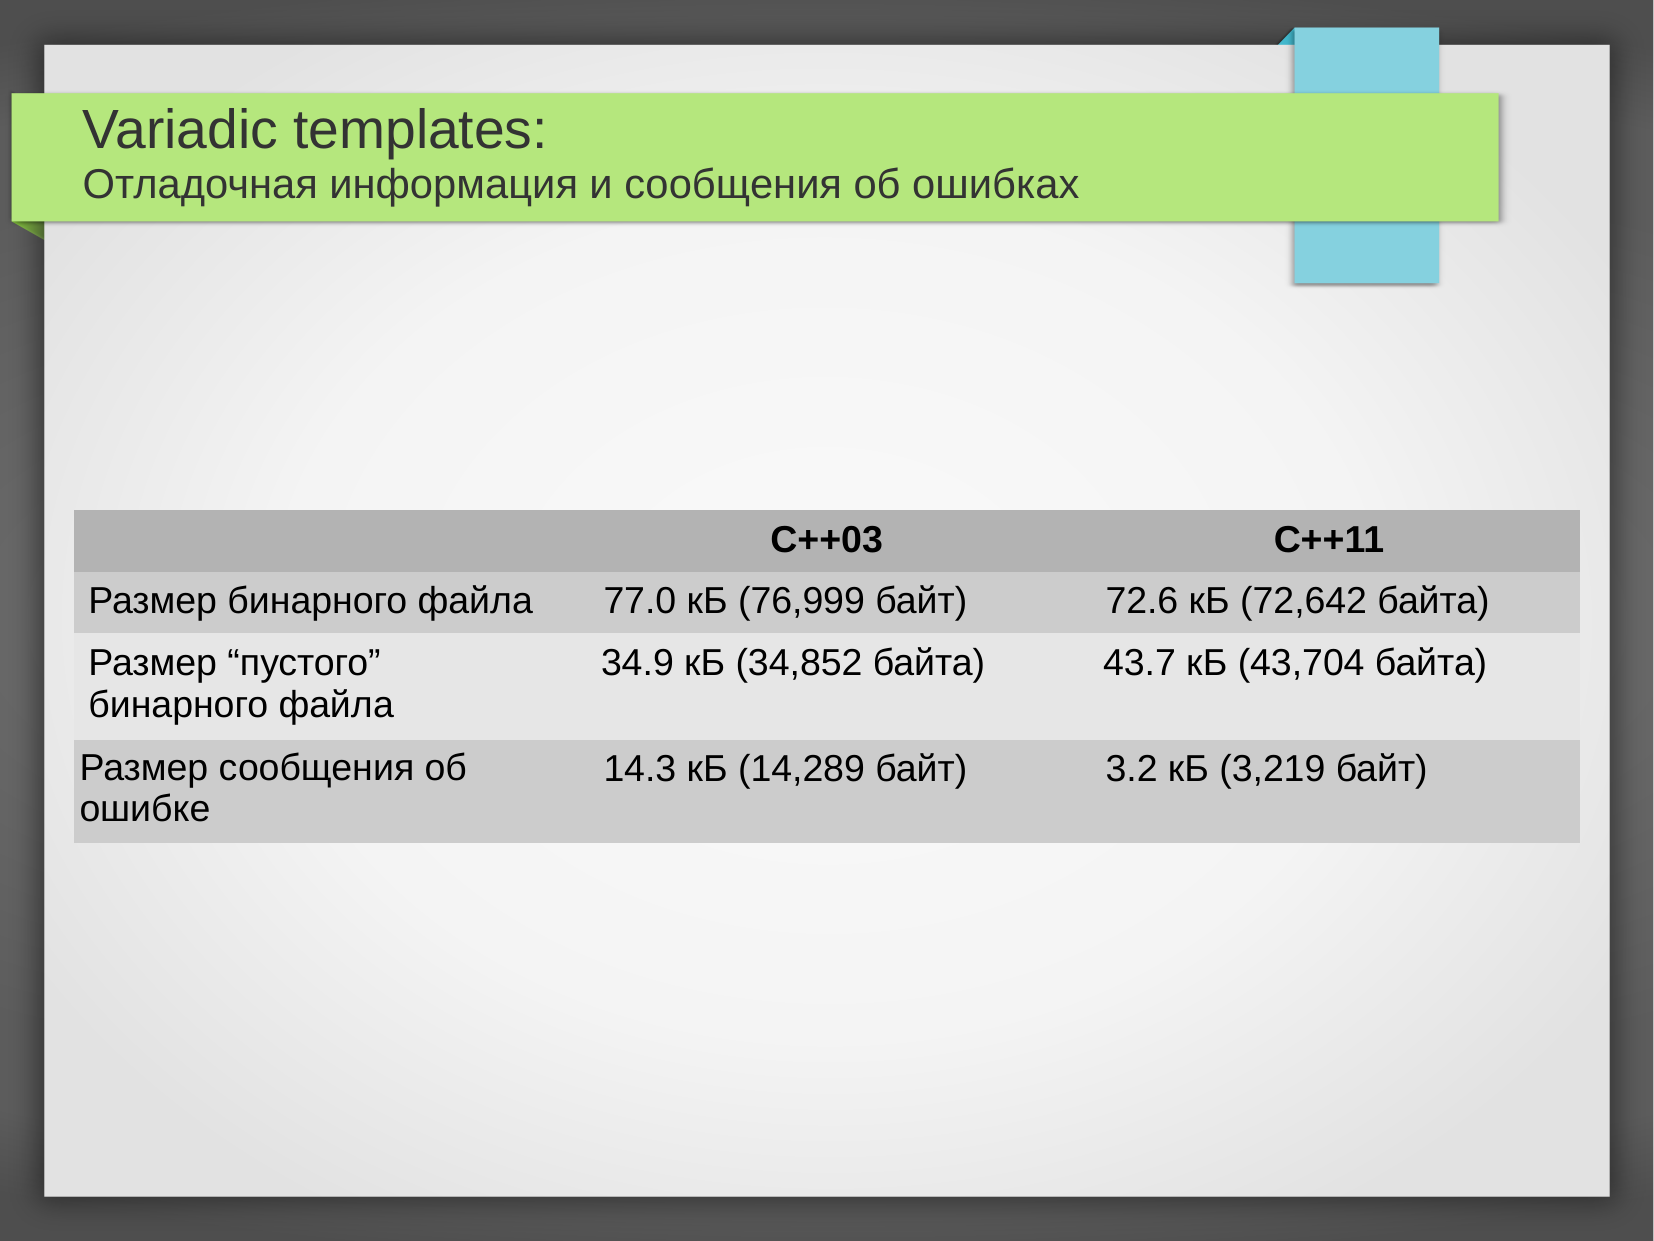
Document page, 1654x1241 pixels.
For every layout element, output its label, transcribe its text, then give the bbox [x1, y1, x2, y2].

table_cell Размер бинарного файла [74, 572, 576, 633]
table_cell 72.6 кБ (72,642 байта) [1078, 572, 1580, 633]
title Variadic templates: Отладочная информация и сообщения об ошибках [82, 49, 1571, 257]
table_cell Размер “пустого” бинарного файла [74, 633, 576, 740]
table_cell 3.2 кБ (3,219 байт) [1078, 740, 1580, 843]
table_cell 43.7 кБ (43,704 байта) [1078, 633, 1580, 740]
table_cell 14.3 кБ (14,289 байт) [576, 740, 1078, 843]
picture [0, 0, 1654, 1241]
table_cell 77.0 кБ (76,999 байт) [576, 572, 1078, 633]
table_header С++11 [1078, 510, 1580, 572]
table_cell 34.9 кБ (34,852 байта) [576, 633, 1078, 740]
table_header [74, 510, 576, 572]
table_cell Размер сообщения об ошибке [74, 740, 576, 843]
table_header С++03 [576, 510, 1078, 572]
